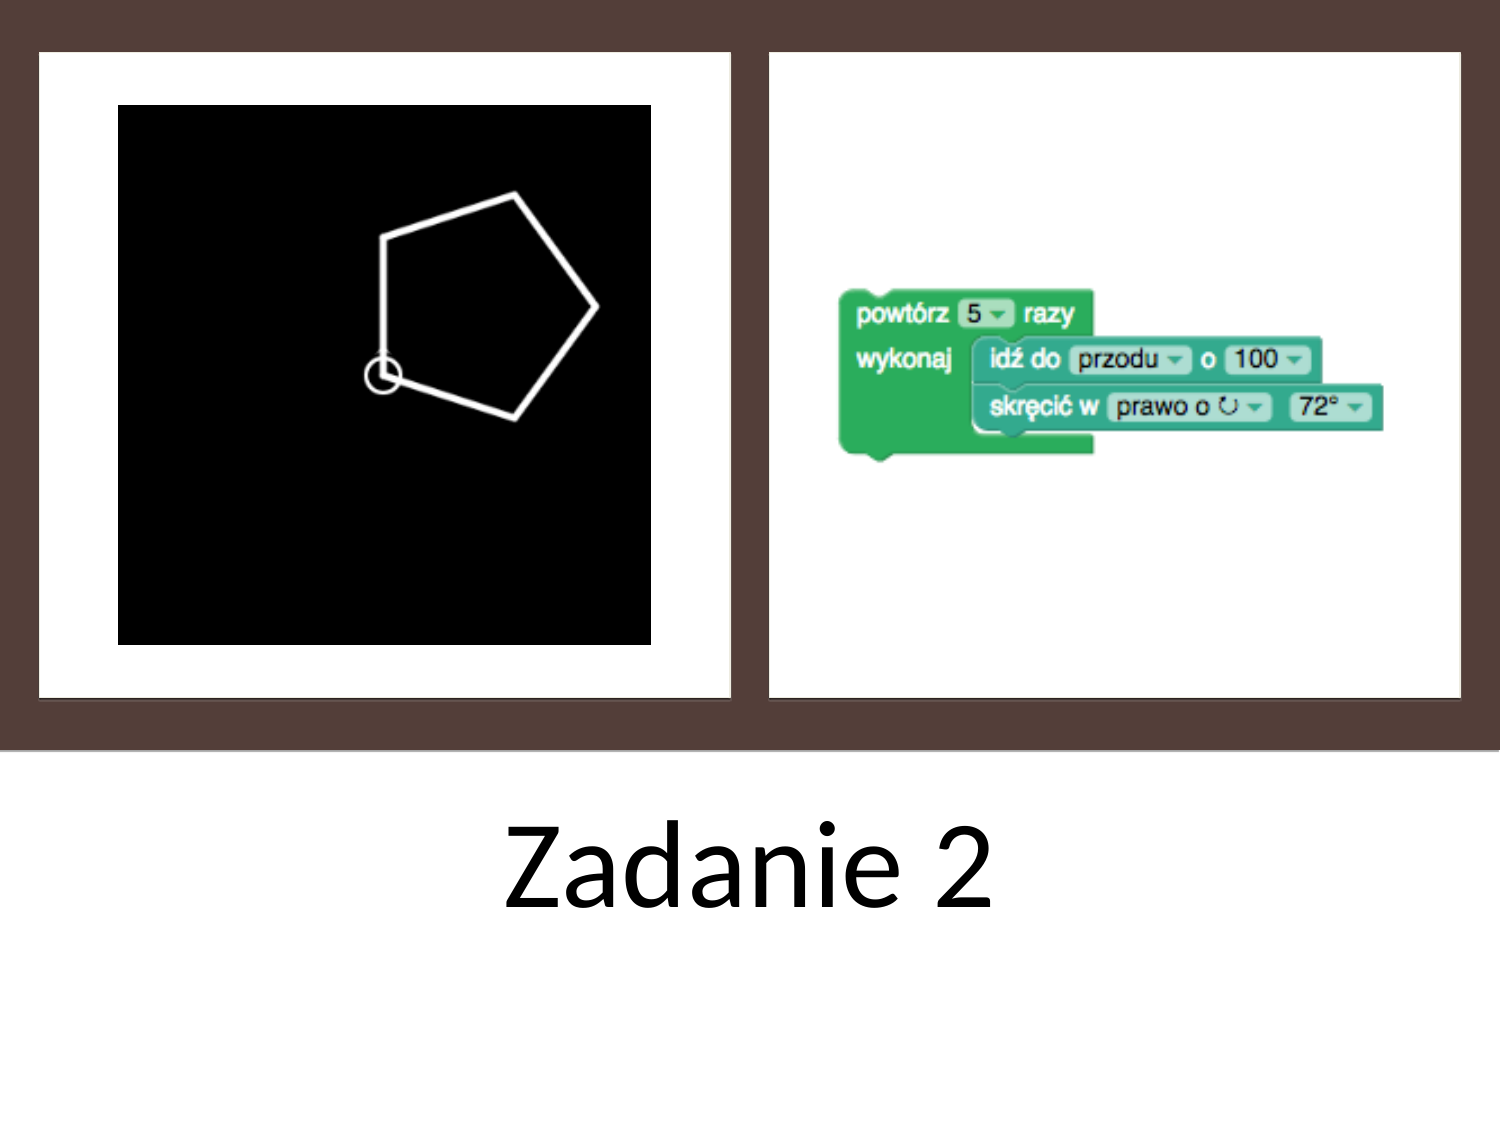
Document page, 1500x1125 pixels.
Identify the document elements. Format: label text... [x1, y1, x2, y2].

picture [118, 105, 651, 645]
picture [828, 271, 1402, 479]
text_box [0, 0, 1500, 750]
title Zadanie 2 [187, 761, 1313, 942]
